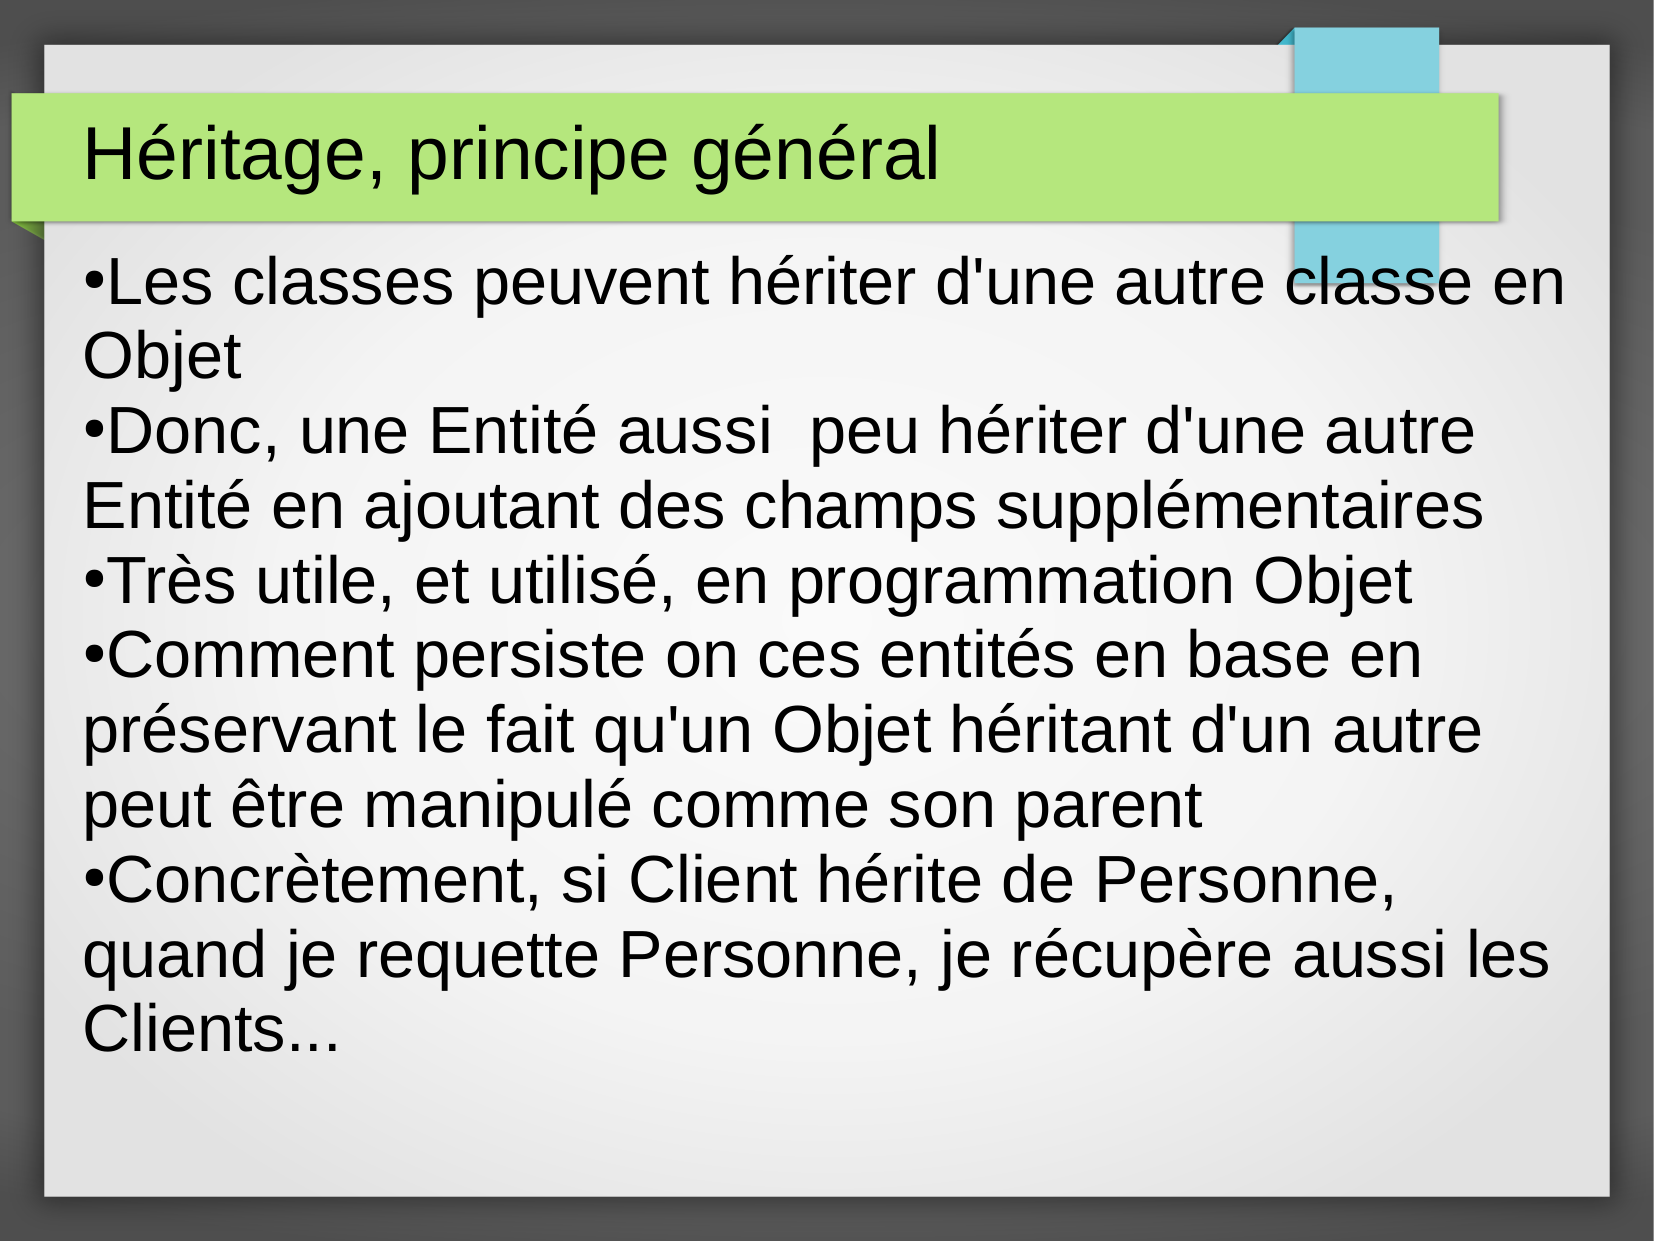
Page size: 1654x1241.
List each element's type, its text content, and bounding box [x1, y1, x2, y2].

title Héritage, principe général [82, 94, 1264, 213]
picture [0, 0, 1654, 1241]
subtitle Les classes peuvent hériter d'une autre classe en Objet Donc, une Entité aussi peu hériter d'une autre Entité en ajoutant des champs supplémentaires Très utile, et utilisé, en programmation Objet Comment persiste on ces entités en base en préservant le fait qu'un Objet héritant d'un autre peut être manipulé comme son parent Concrètement, si Client hérite de Personne, quand je requette Personne, je récupère aussi les Clients... [82, 243, 1571, 1067]
